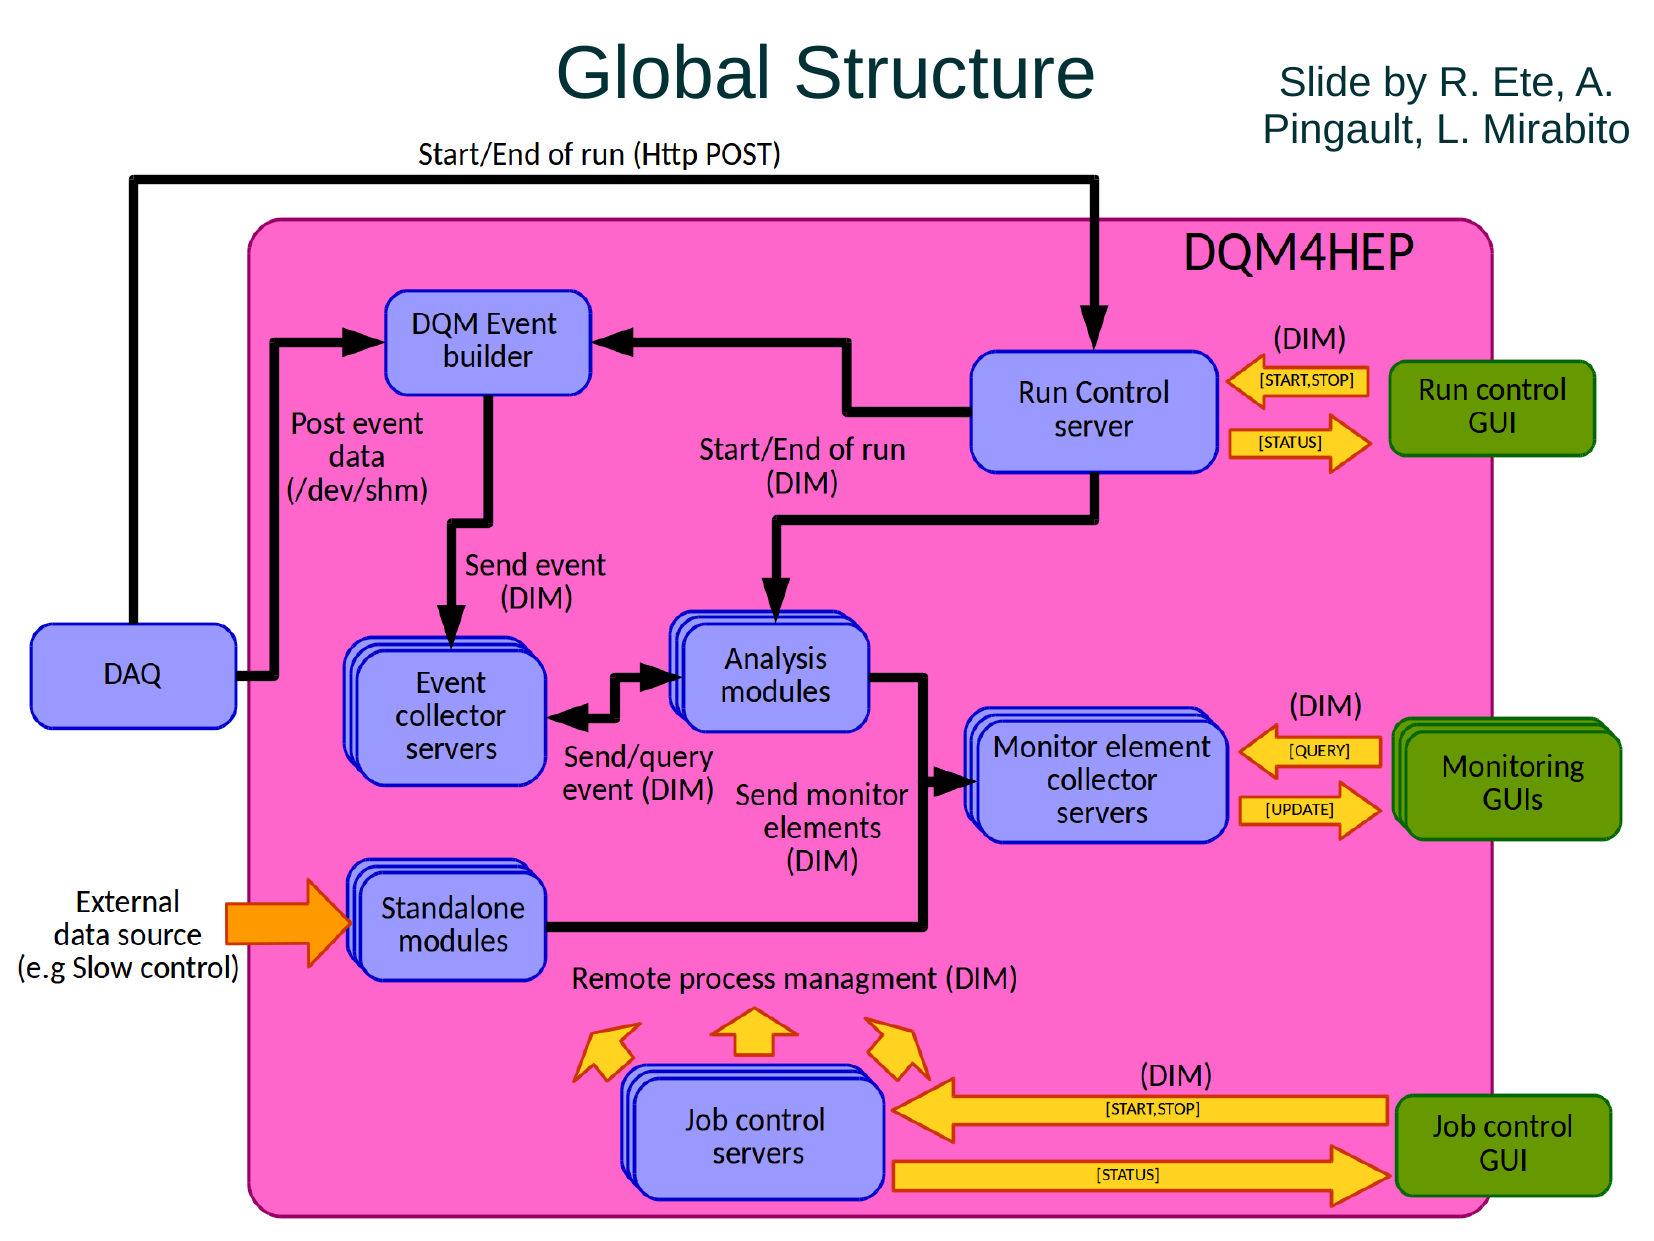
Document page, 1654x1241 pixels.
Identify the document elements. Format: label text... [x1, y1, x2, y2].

text_box Global Structure [389, 23, 1264, 123]
picture [11, 118, 1642, 1229]
list Slide by R. Ete, A. Pingault, L. Mirabito [1216, 59, 1654, 237]
